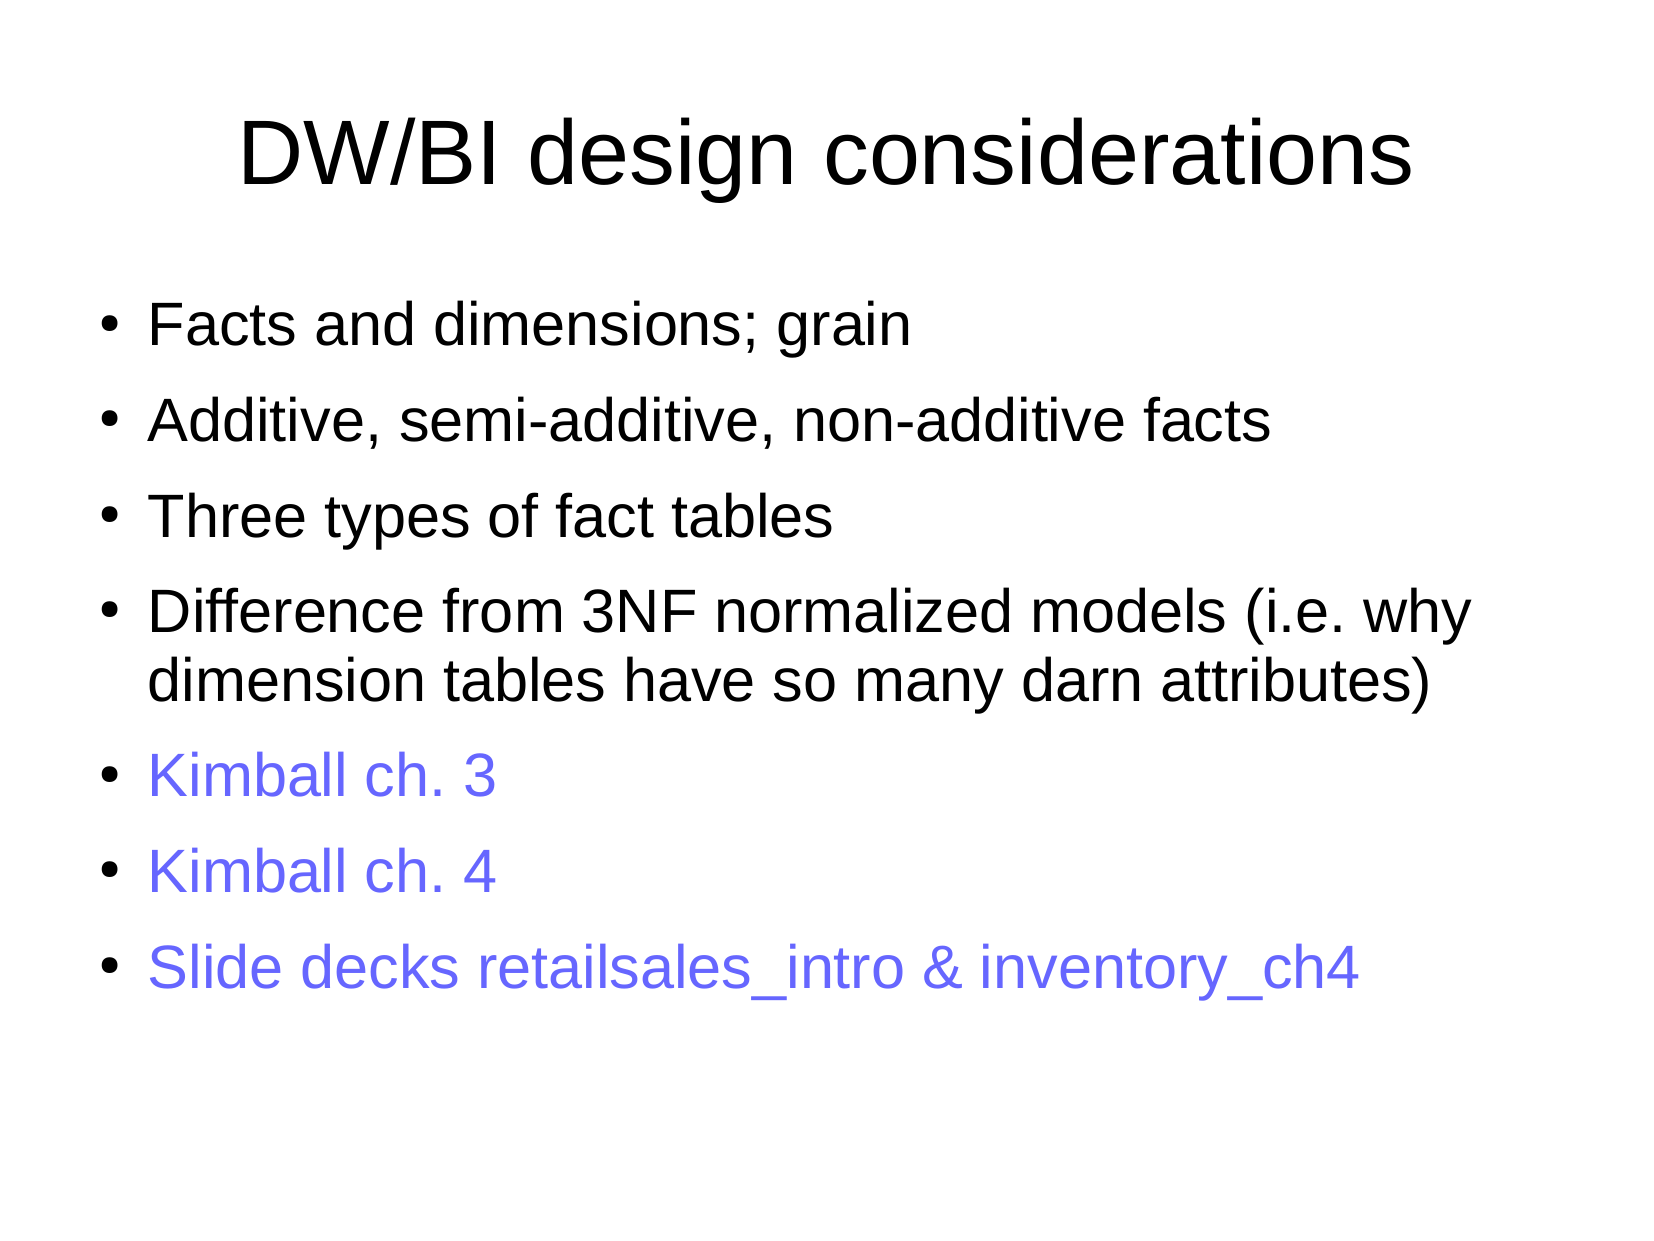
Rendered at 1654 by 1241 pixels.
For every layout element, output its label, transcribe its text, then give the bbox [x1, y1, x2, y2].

title DW/BI design considerations [82, 49, 1571, 257]
list Facts and dimensions; grain Additive, semi-additive, non-additive facts Three types of fact tables Difference from 3NF normalized models (i.e. why dimension tables have so many darn attributes) Kimball ch. 3 Kimball ch. 4 Slide decks retailsales_intro & inventory_ch4 [82, 290, 1571, 1010]
